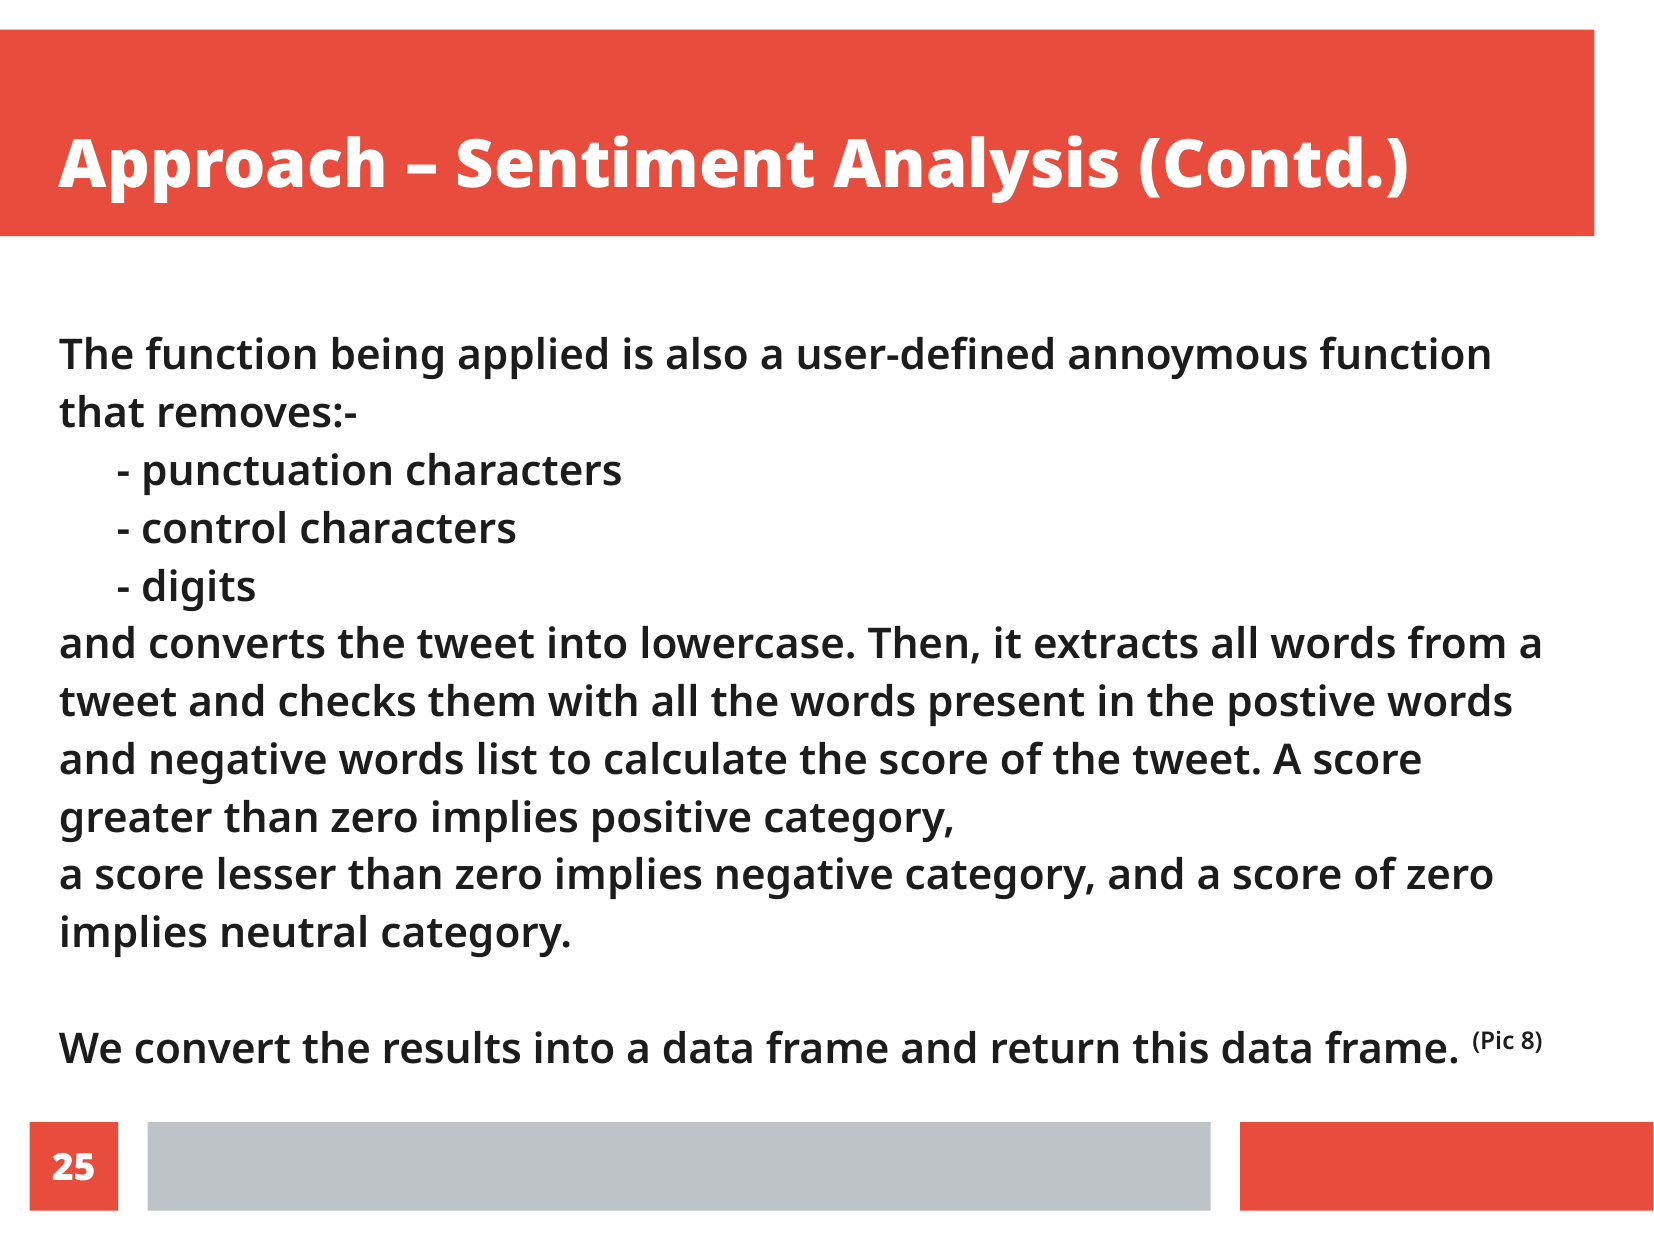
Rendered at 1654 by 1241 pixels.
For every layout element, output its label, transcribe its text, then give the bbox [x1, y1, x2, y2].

list The function being applied is also a user-defined annoymous function that removes:- - punctuation characters - control characters - digits and converts the tweet into lowercase. Then, it extracts all words from a tweet and checks them with all the words present in the postive words and negative words list to calculate the score of the tweet. A score greater than zero implies positive category, a score lesser than zero implies negative category, and a score of zero implies neutral category. We convert the results into a data frame and return this data frame. (Pic 8) [59, 324, 1565, 1093]
title Approach – Sentiment Analysis (Contd.) [59, 59, 1595, 207]
